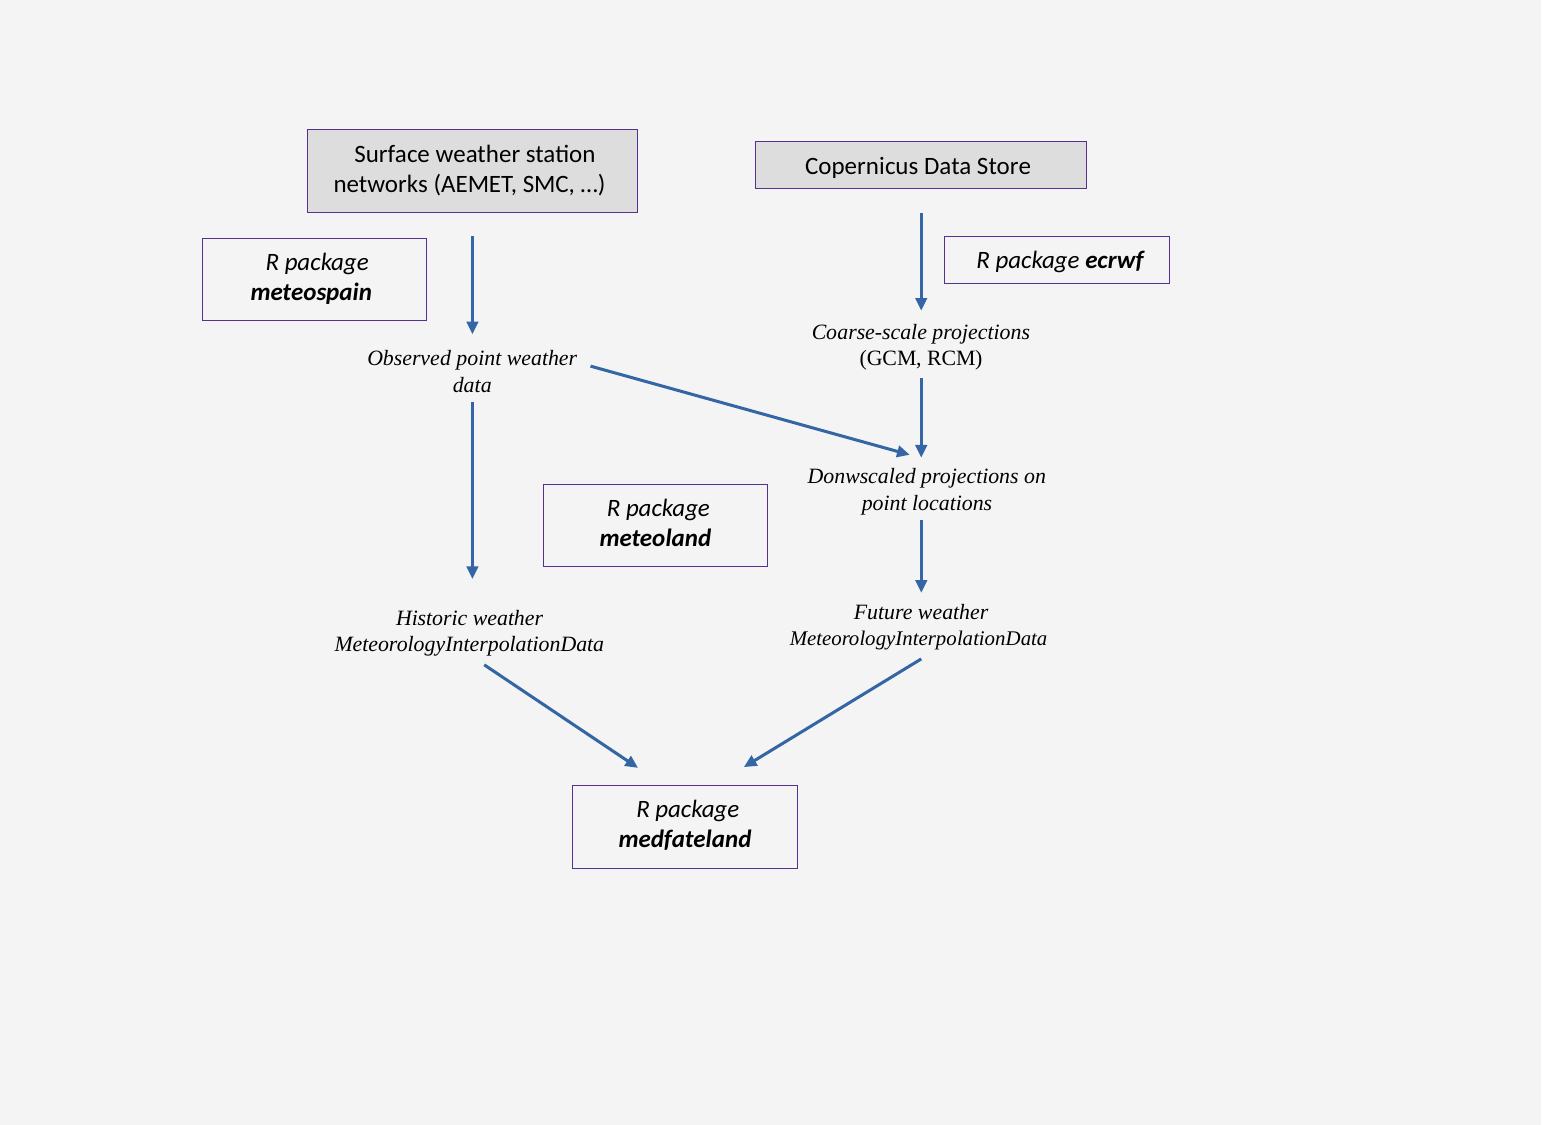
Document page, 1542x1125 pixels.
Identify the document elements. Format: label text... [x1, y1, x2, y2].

text_box R package meteoland [543, 484, 768, 567]
text_box R package ecrwf [944, 236, 1170, 284]
text_box Observed point weather data [330, 336, 615, 381]
text_box R package medfateland [572, 785, 798, 869]
text_box Surface weather station networks (AEMET, SMC, …) [307, 129, 638, 213]
text_box R package meteospain [202, 238, 427, 321]
text_box Coarse-scale projections (GCM, RCM) [779, 310, 1063, 378]
text_box Donwscaled projections on point locations [785, 454, 1069, 526]
text_box Copernicus Data Store [755, 141, 1087, 189]
text_box Historic weather MeteorologyInterpolationData [318, 596, 626, 665]
text_box Future weather MeteorologyInterpolationData [744, 590, 1099, 659]
